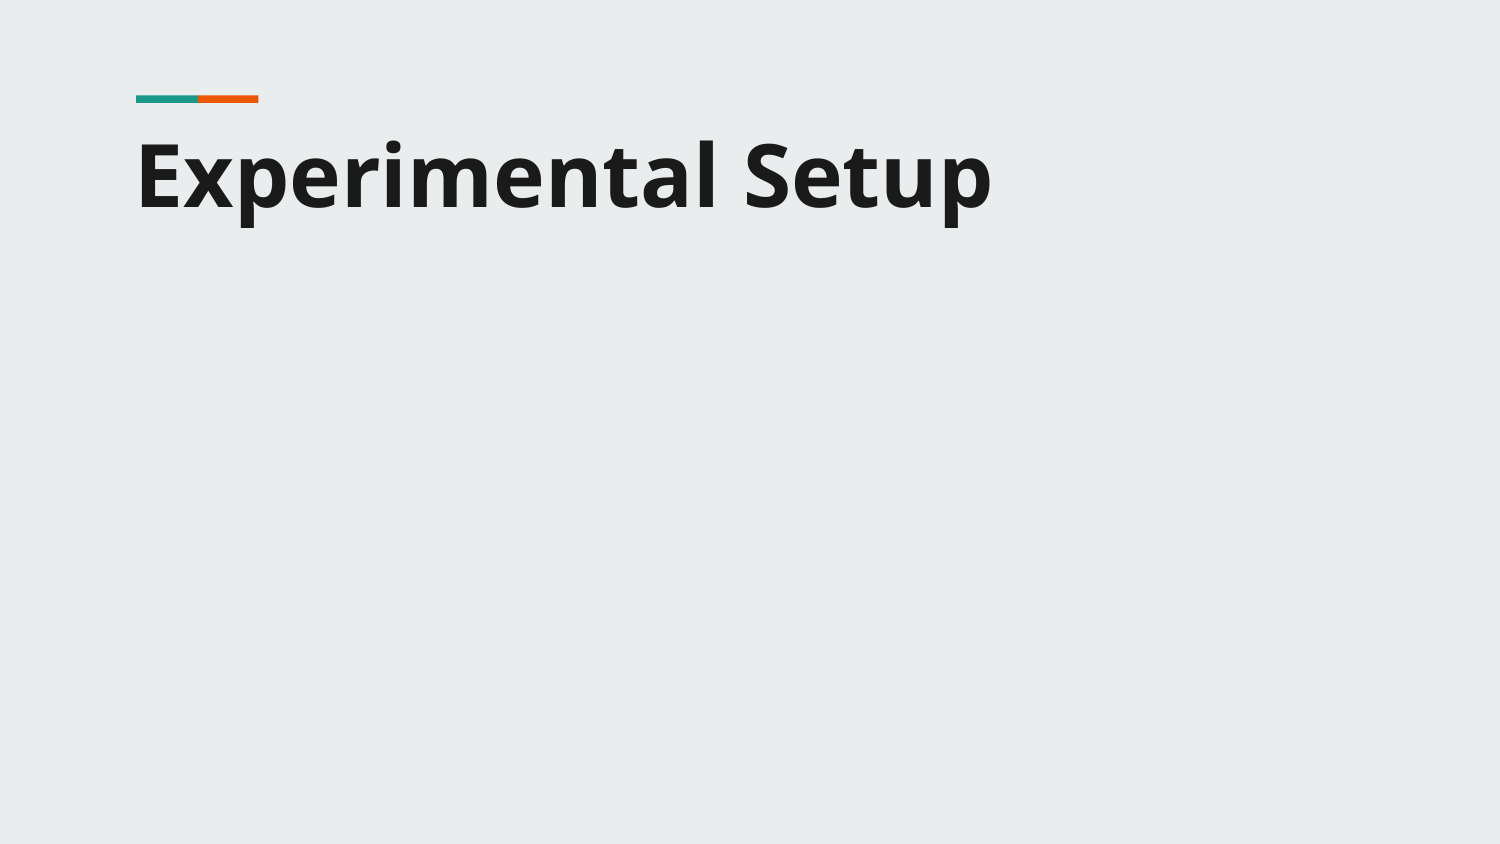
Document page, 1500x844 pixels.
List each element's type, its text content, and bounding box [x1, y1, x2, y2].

text_box Experimental Setup [119, 104, 1381, 246]
